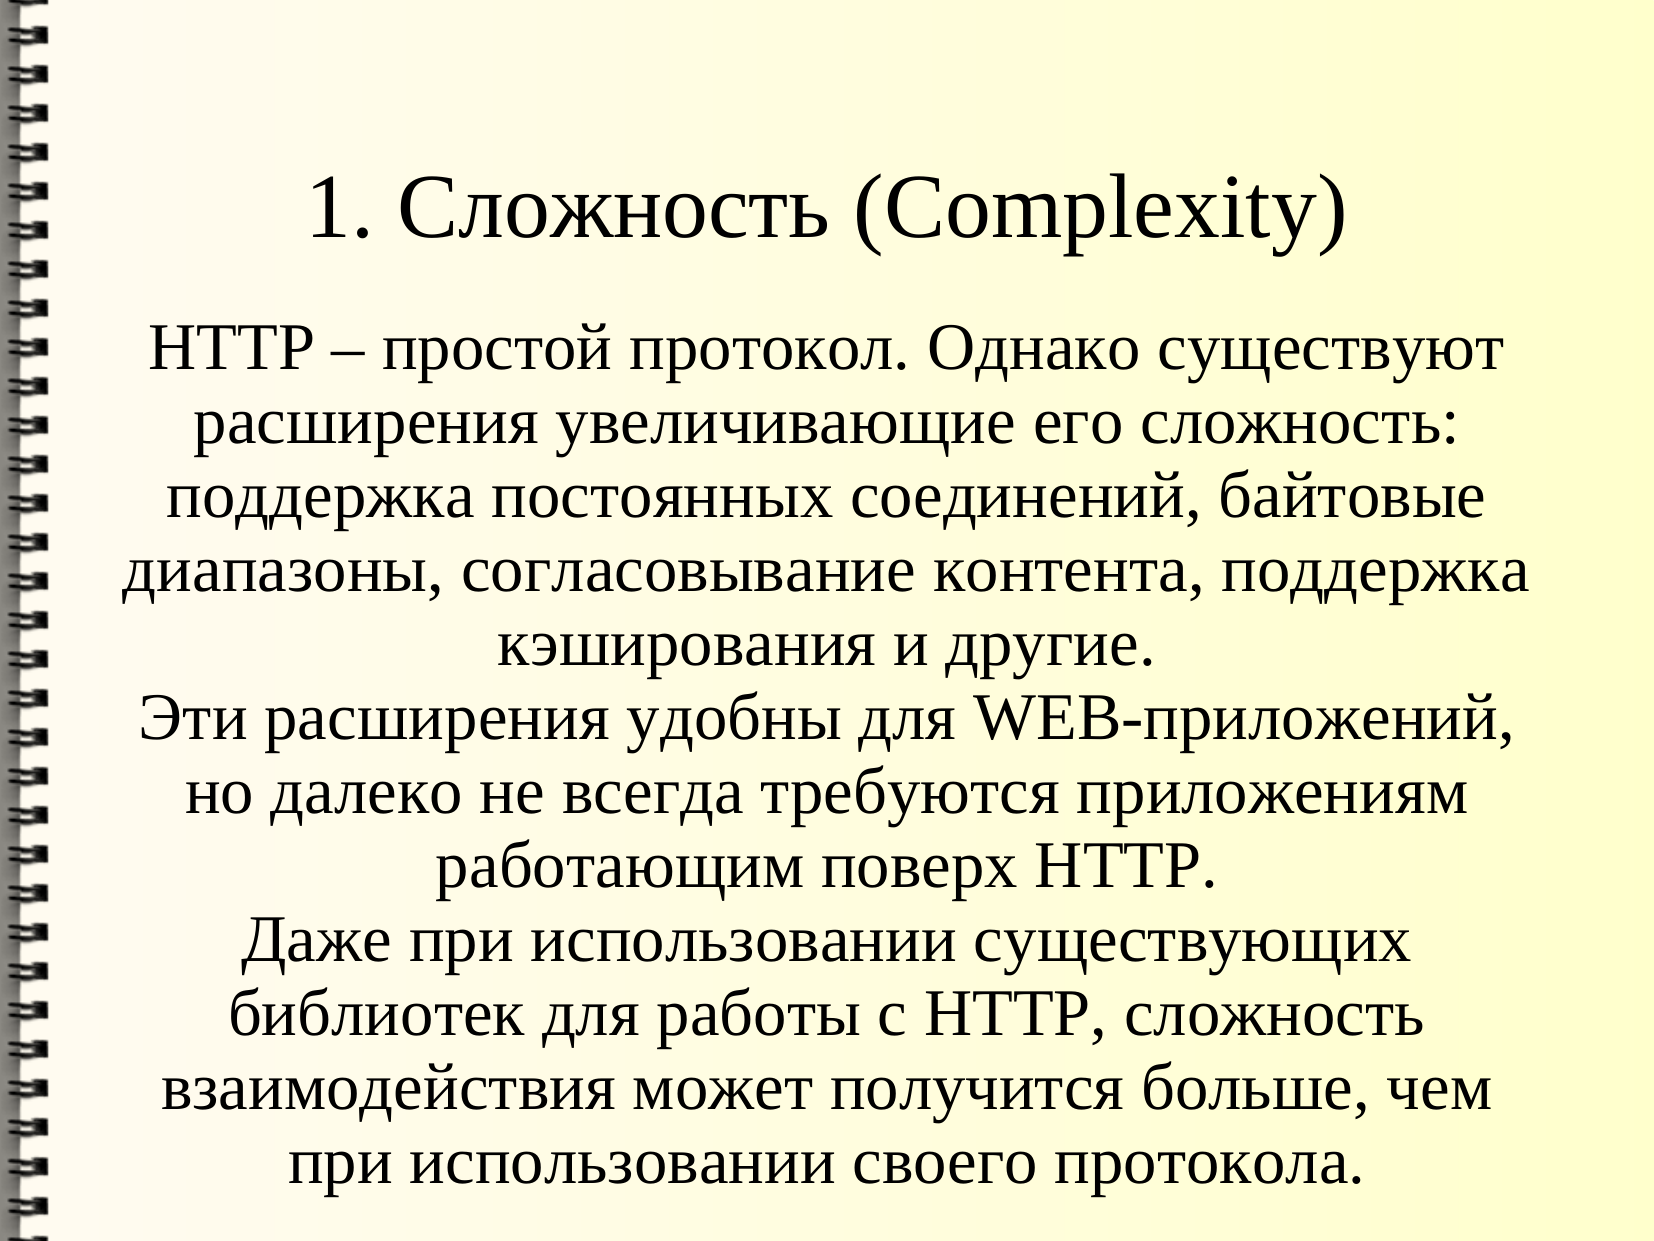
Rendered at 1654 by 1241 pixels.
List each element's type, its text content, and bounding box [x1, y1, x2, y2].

title 1. Сложность (Complexity) [121, 102, 1534, 309]
picture [0, 0, 1654, 1241]
subtitle HTTP – простой протокол. Однако существуют расширения увеличивающие его сложность: поддержка постоянных соединений, байтовые диапазоны, согласовывание контента, поддержка кэширования и другие. Эти расширения удобны для WEB-приложений, но далеко не всегда требуются приложениям работающим поверх HTTP. Даже при использовании существующих библиотек для работы с HTTP, сложность взаимодействия может получится больше, чем при использовании своего протокола. [121, 309, 1534, 1199]
